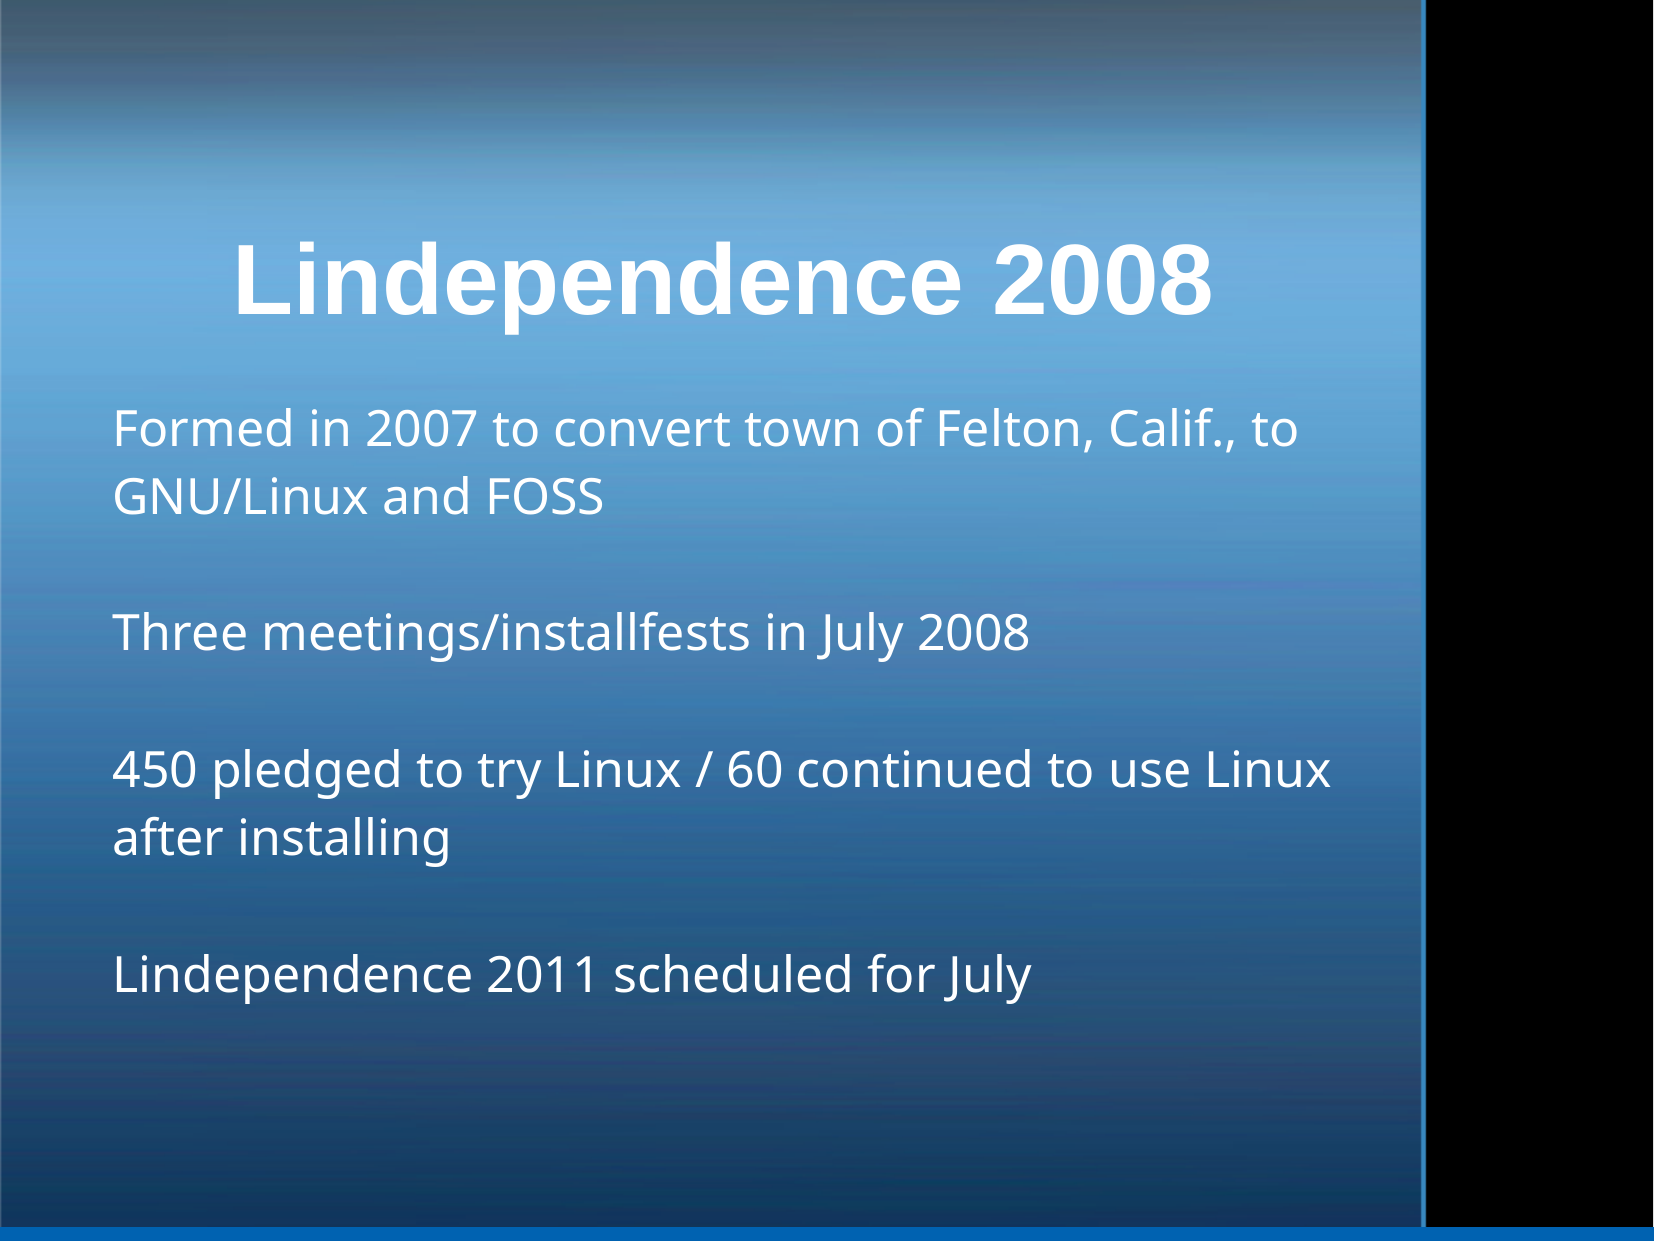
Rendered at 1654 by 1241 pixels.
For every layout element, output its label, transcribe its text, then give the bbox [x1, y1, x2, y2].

title Formed in 2007 to convert town of Felton, Calif., to GNU/Linux and FOSS Three meetings/installfests in July 2008 450 pledged to try Linux / 60 continued to use Linux after installing Lindependence 2011 scheduled for July [112, 437, 1351, 962]
picture [0, 0, 1654, 1227]
title Lindependence 2008 [0, 176, 1448, 384]
